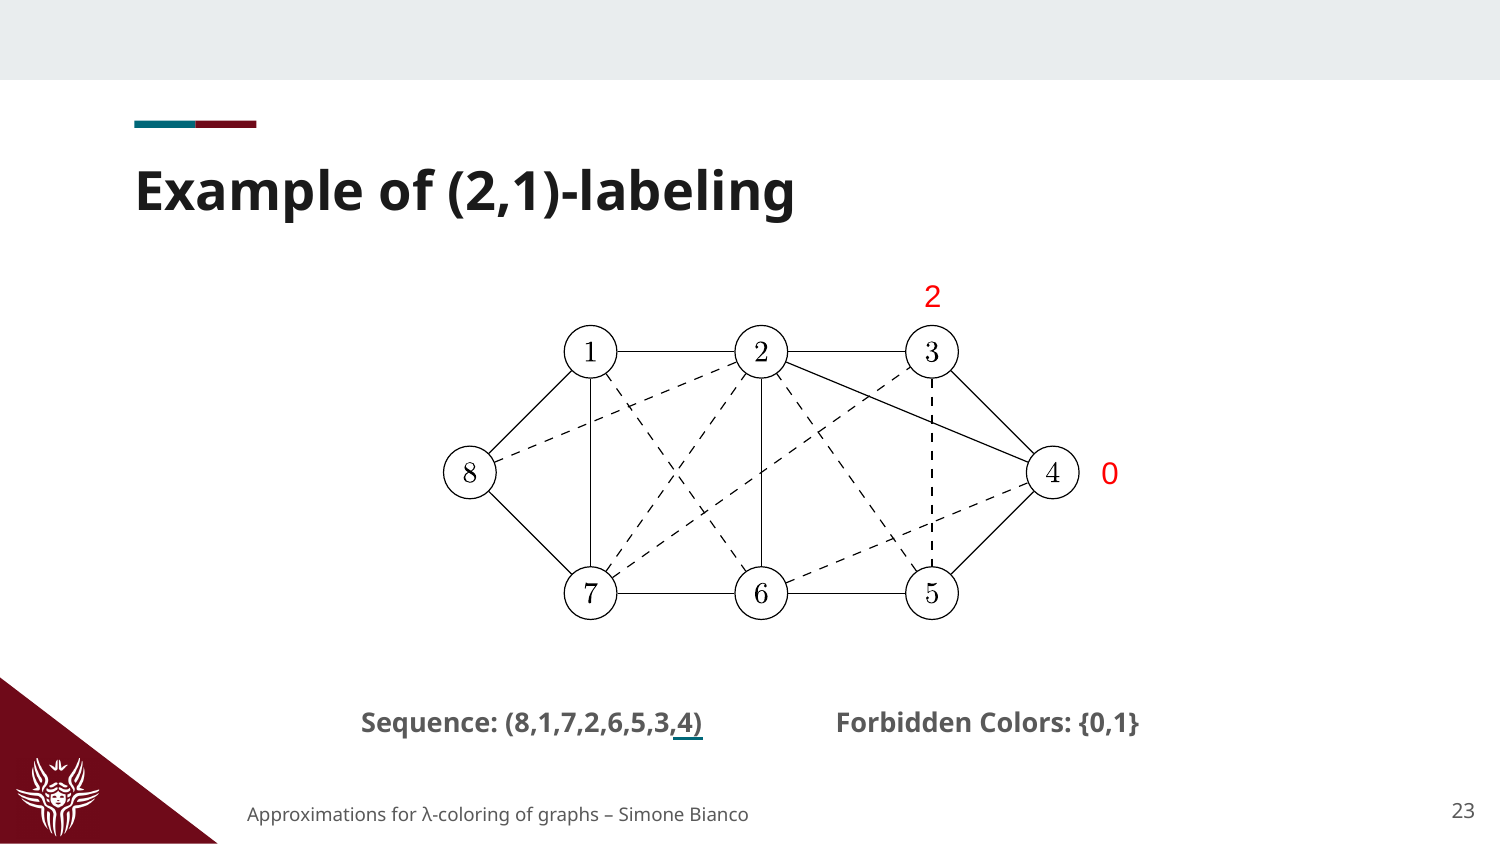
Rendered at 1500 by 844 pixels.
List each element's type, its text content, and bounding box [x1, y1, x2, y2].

slide_number <number> [1400, 779, 1491, 844]
text_box Forbidden Colors: {0,1} [820, 696, 1294, 756]
title Example of (2,1)-labeling [119, 141, 1381, 230]
picture [16, 758, 100, 839]
text_box Approximations for λ-coloring of graphs – Simone Bianco [232, 783, 1193, 839]
picture [442, 324, 1080, 621]
text_box Sequence: (8,1,7,2,6,5,3,4) [295, 696, 768, 756]
text_box 0 [1086, 448, 1134, 499]
text_box 2 [909, 271, 957, 322]
